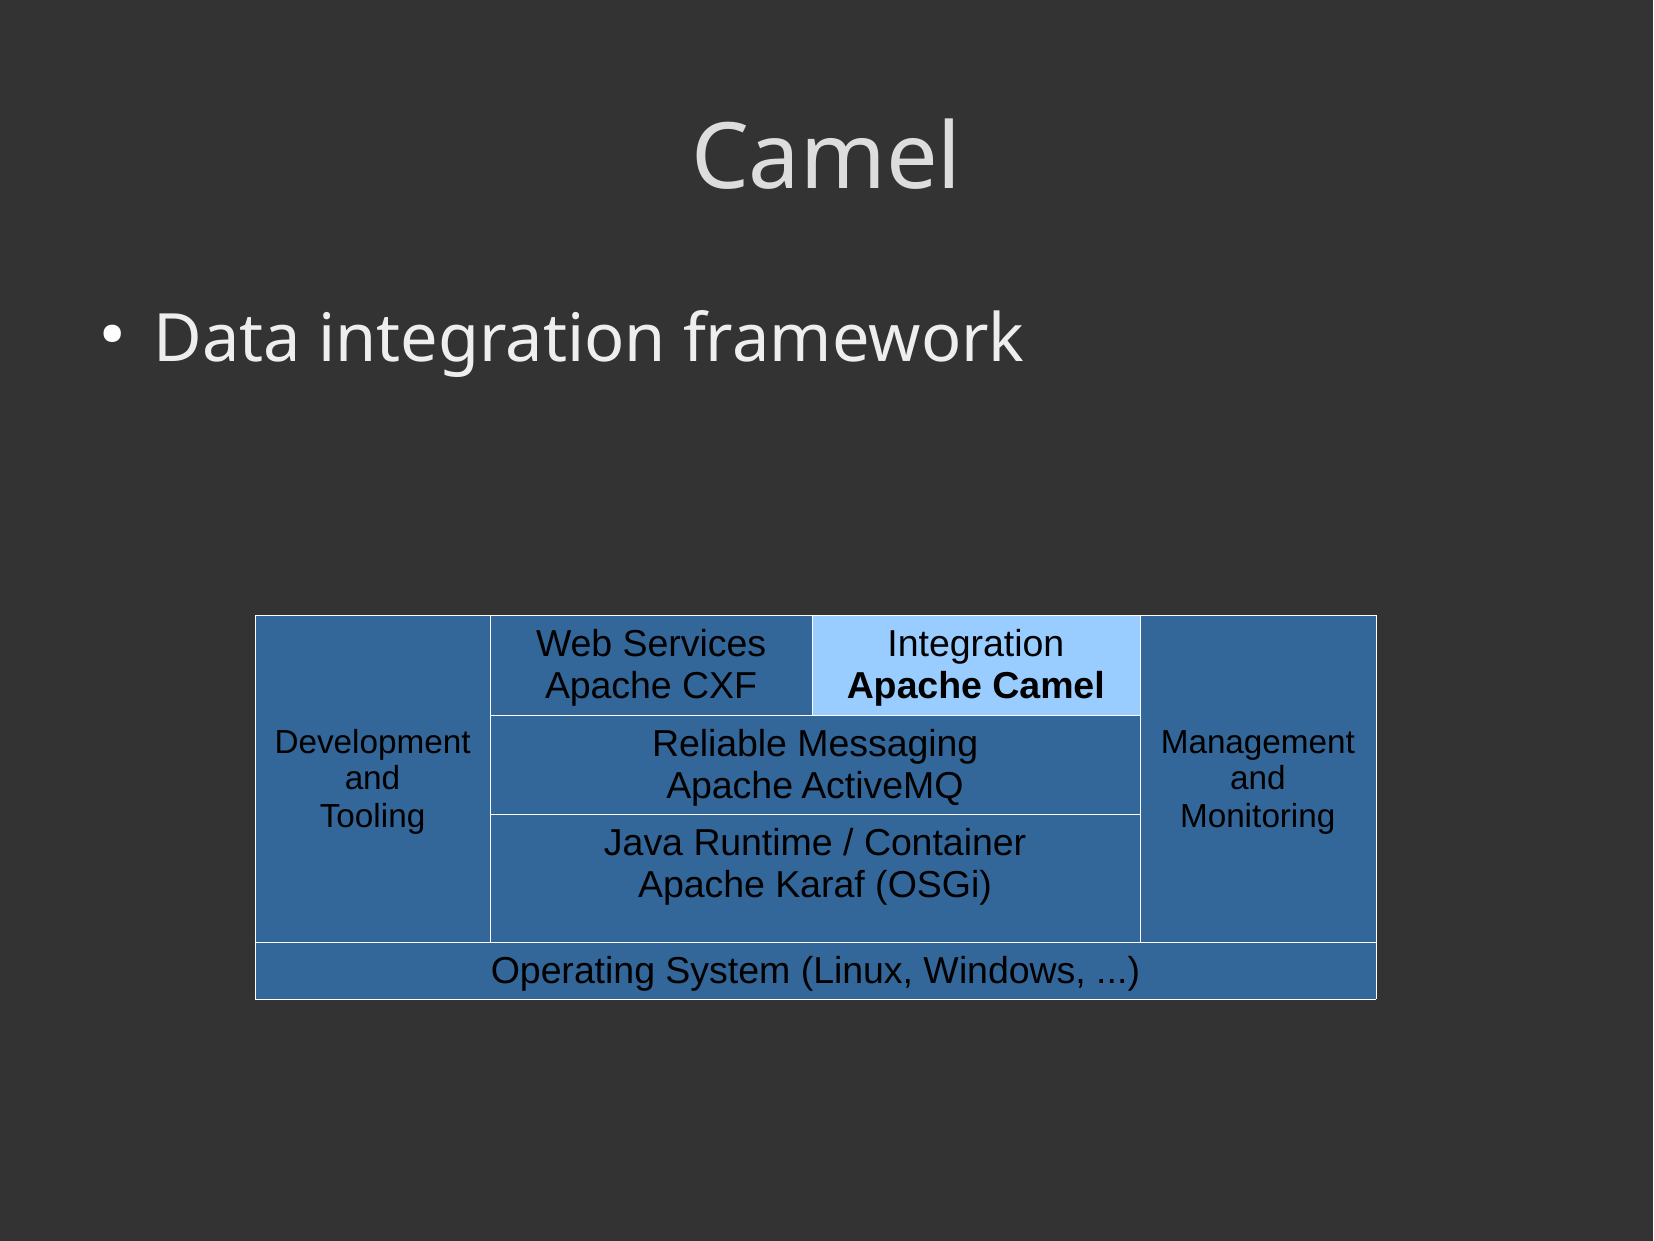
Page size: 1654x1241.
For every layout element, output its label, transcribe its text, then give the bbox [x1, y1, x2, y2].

table_cell Reliable Messaging Apache ActiveMQ [491, 716, 1140, 814]
title Camel [82, 49, 1571, 257]
list Data integration framework [82, 290, 1571, 1010]
table_header Management and Monitoring [1141, 616, 1376, 942]
table_header Web Services Apache CXF [491, 616, 812, 715]
table_header Development and Tooling [256, 616, 490, 942]
table_cell Operating System (Linux, Windows, ...) [256, 943, 1376, 999]
table_cell Java Runtime / Container Apache Karaf (OSGi) [491, 815, 1140, 942]
table_header Integration Apache Camel [813, 616, 1140, 715]
